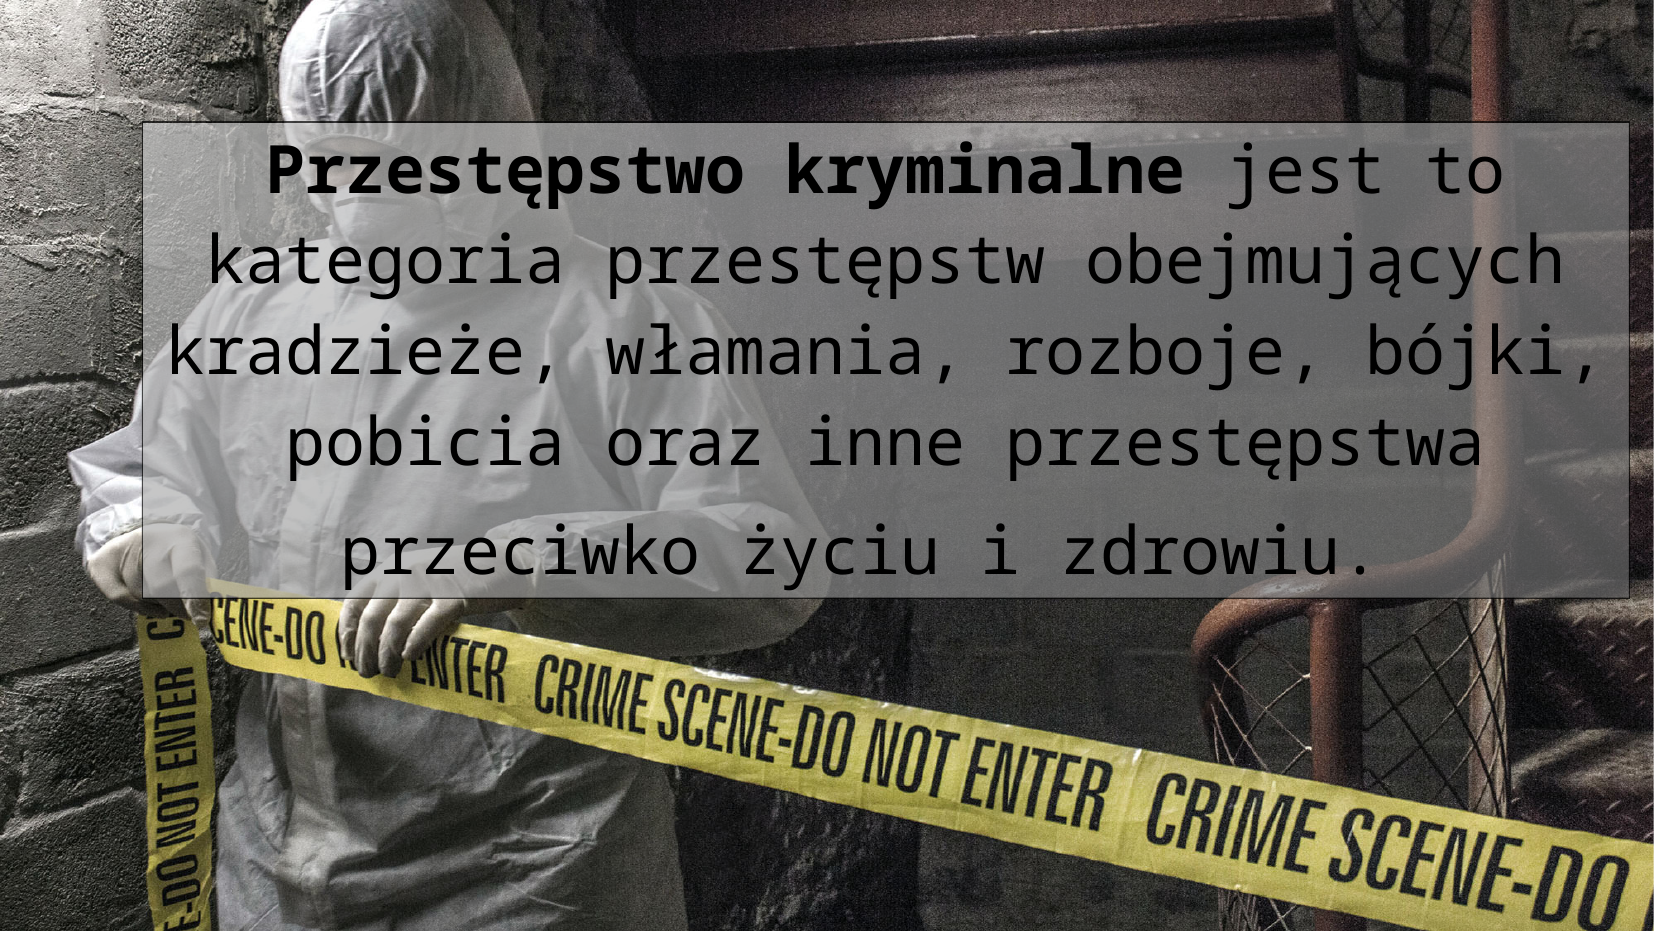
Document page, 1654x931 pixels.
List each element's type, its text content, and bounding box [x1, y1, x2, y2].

picture [0, 0, 1654, 931]
title Przestępstwo kryminalne jest to kategoria przestępstw obejmujących kradzieże, włamania, rozboje, bójki, pobicia oraz inne przestępstwa przeciwko życiu i zdrowiu. [141, 177, 1630, 544]
